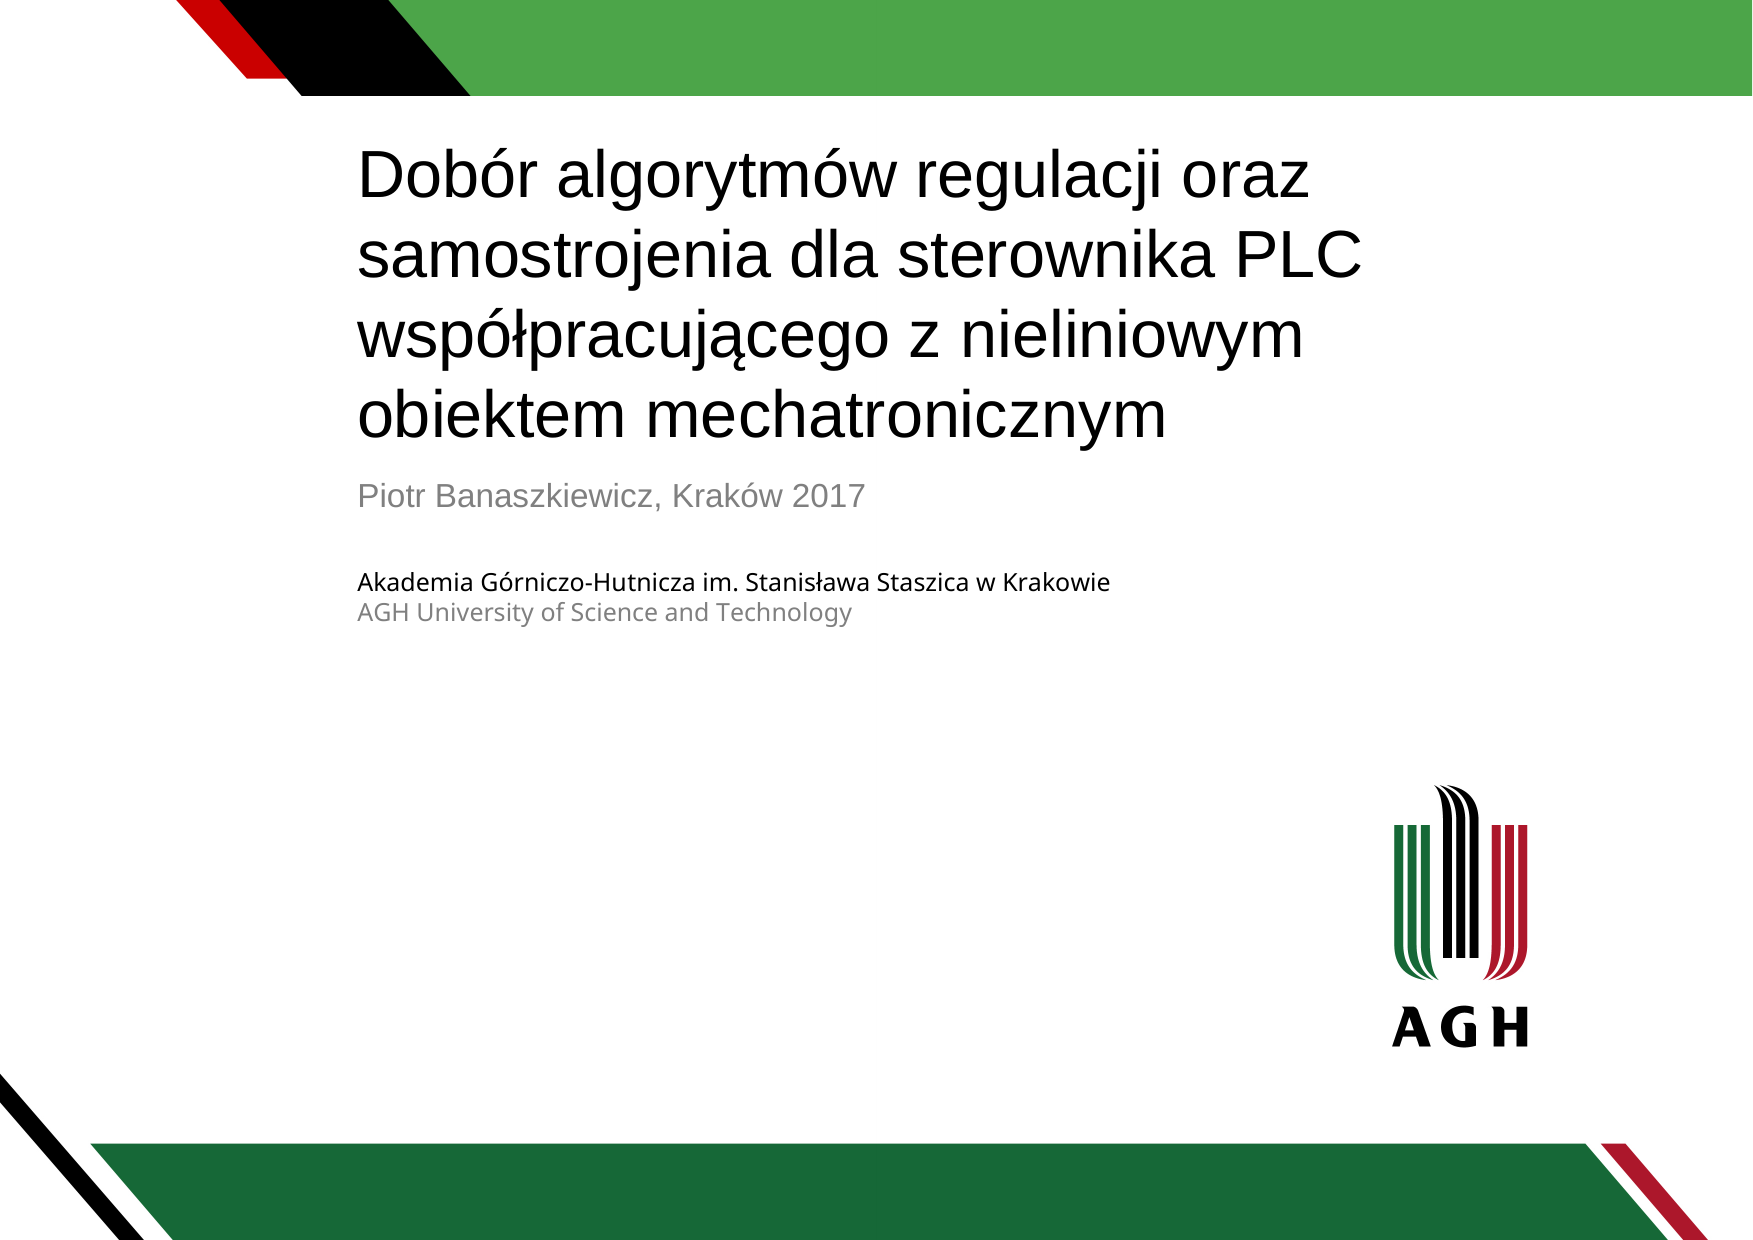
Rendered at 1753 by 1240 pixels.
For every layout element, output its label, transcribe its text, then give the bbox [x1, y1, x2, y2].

text_box Dobór algorytmów regulacji oraz samostrojenia dla sterownika PLC współpracującego z nieliniowym obiektem mechatronicznym [349, 122, 1417, 459]
text_box Piotr Banaszkiewicz, Kraków 2017 [349, 466, 875, 523]
text_box Akademia Górniczo-Hutnicza im. Stanisława Staszica w Krakowie AGH University of Science and Technology [349, 559, 1363, 635]
picture [0, 0, 1753, 1240]
